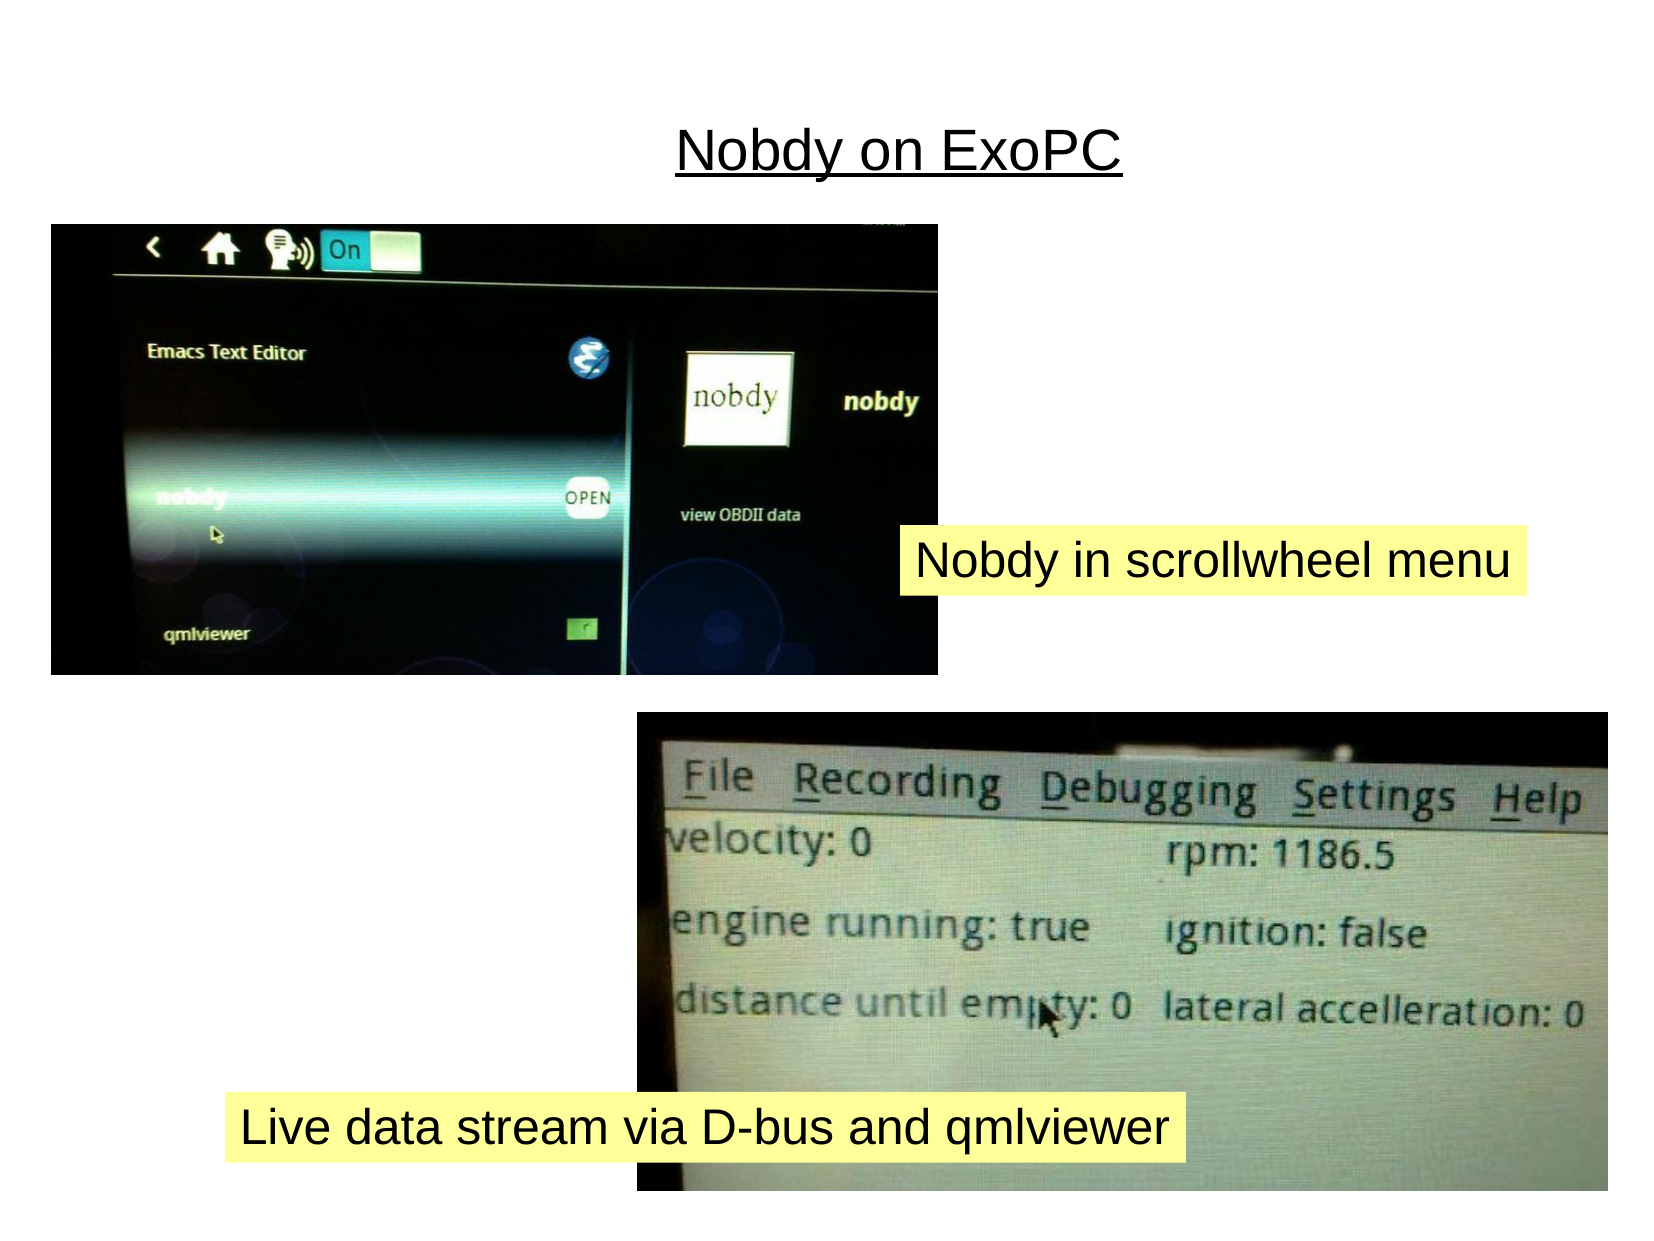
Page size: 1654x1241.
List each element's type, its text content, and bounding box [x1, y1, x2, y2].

picture [637, 712, 1608, 1191]
title Nobdy on ExoPC [637, 37, 1161, 263]
picture [51, 224, 938, 676]
text_box Nobdy in scrollwheel menu [900, 525, 1528, 596]
text_box Live data stream via D-bus and qmlviewer [225, 1091, 1186, 1163]
